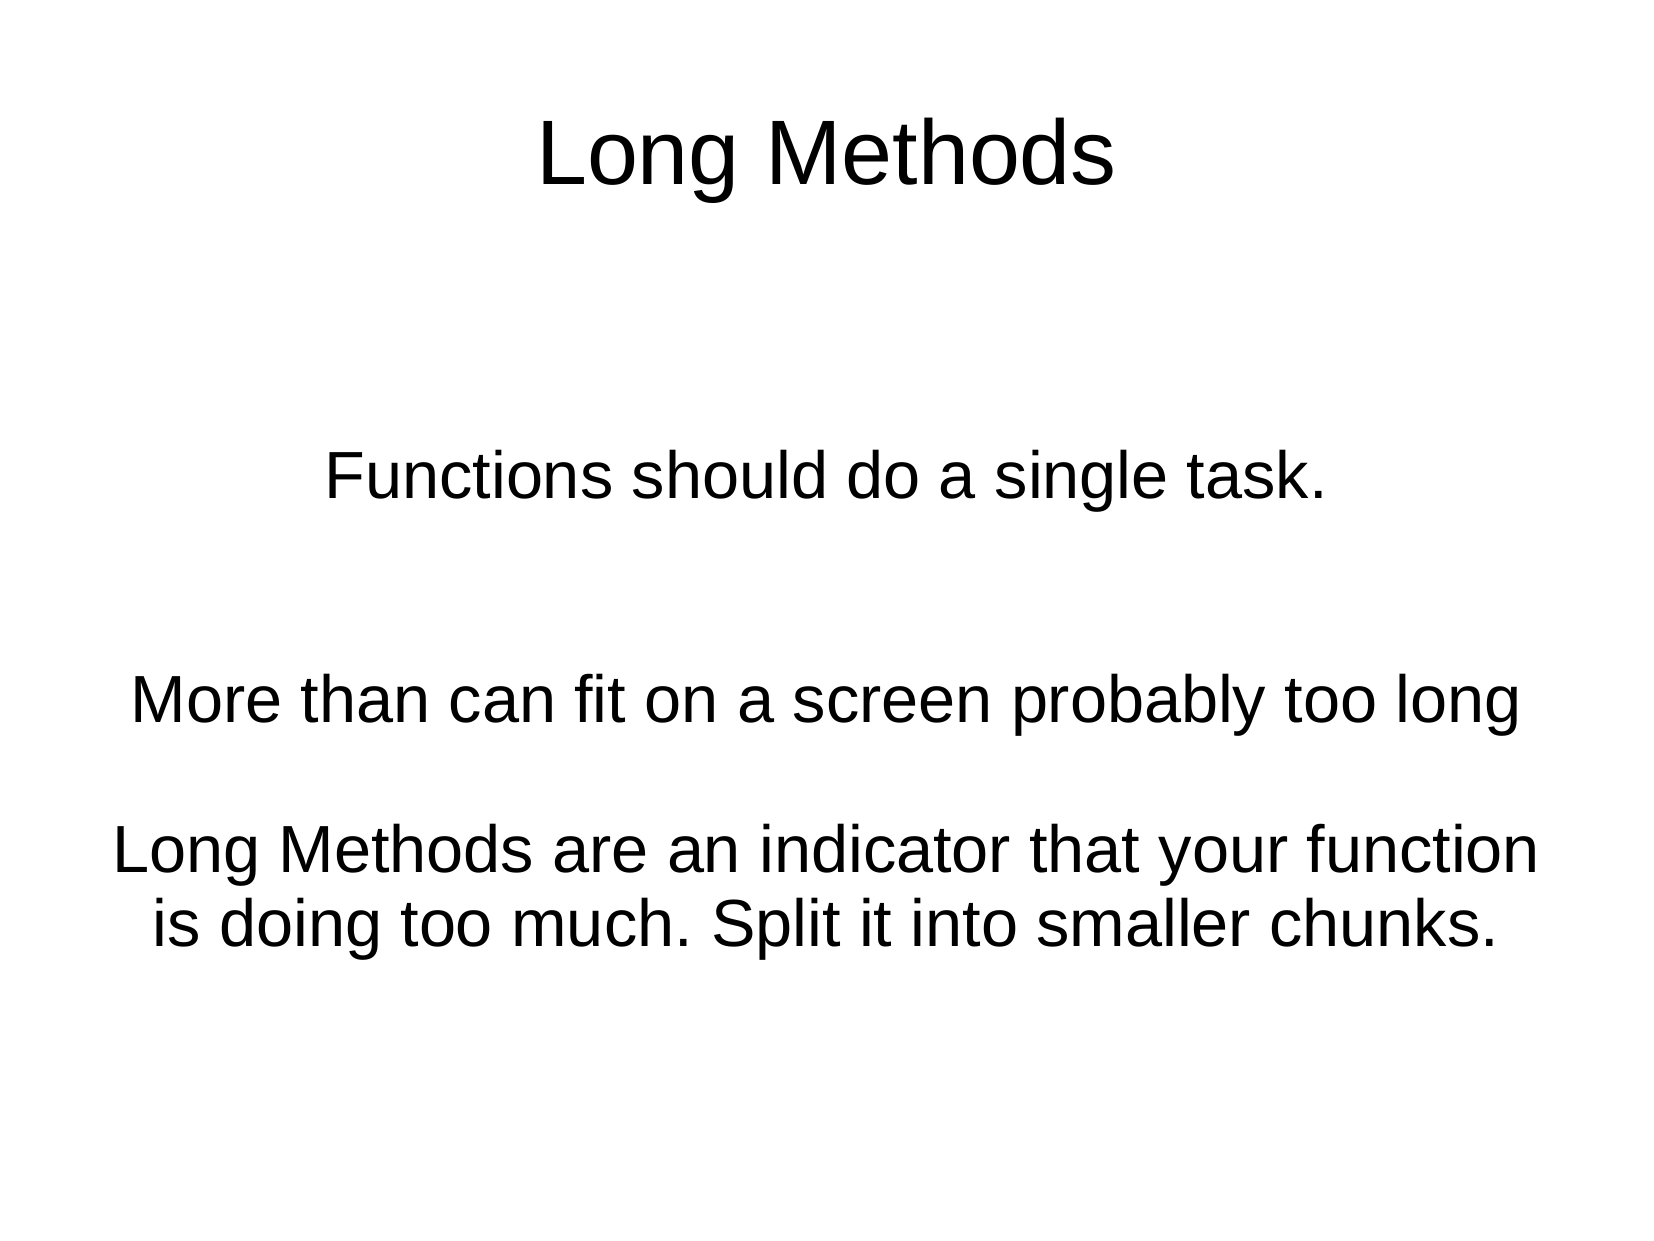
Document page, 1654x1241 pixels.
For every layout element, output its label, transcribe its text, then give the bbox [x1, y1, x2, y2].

title Long Methods [82, 56, 1571, 250]
subtitle Functions should do a single task. More than can fit on a screen probably too long Long Methods are an indicator that your function is doing too much. Split it into smaller chunks. [82, 297, 1571, 1102]
